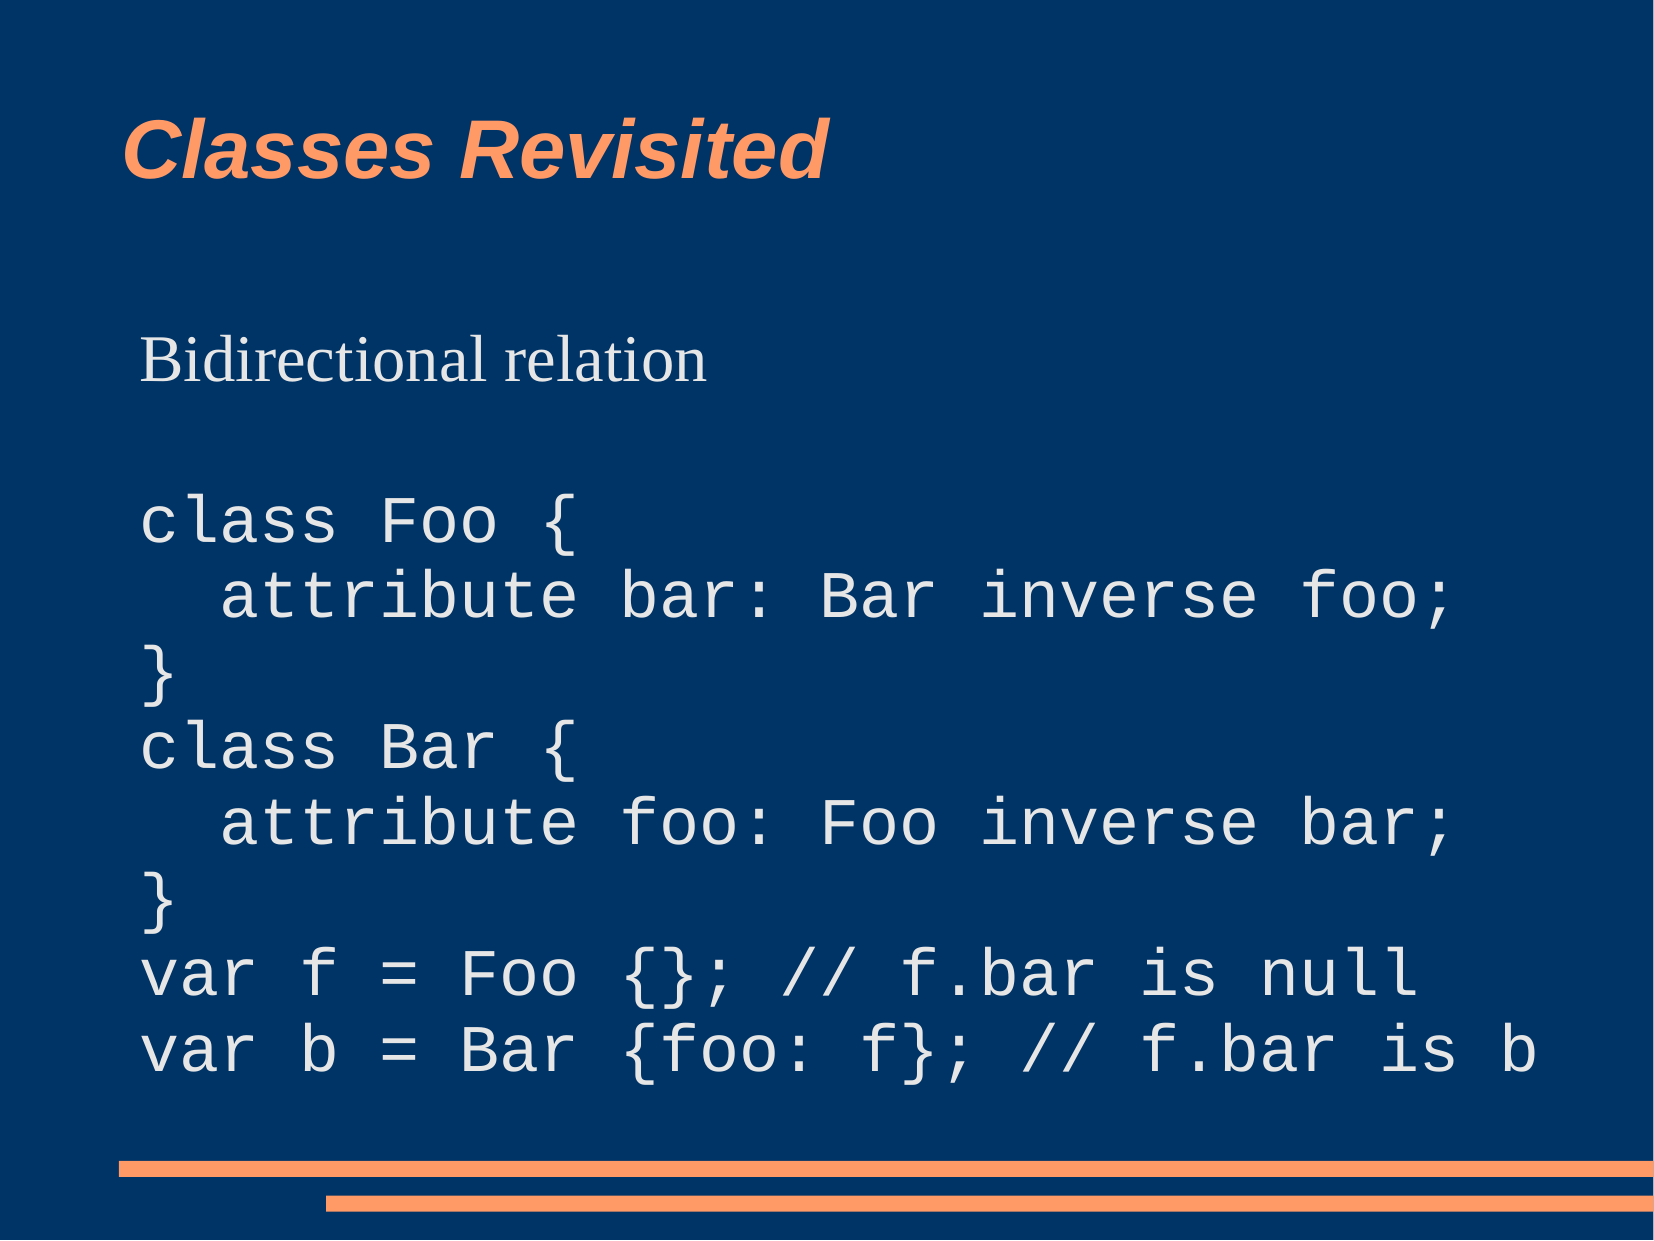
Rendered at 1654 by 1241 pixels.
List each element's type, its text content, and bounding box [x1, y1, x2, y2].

title Classes Revisited [121, 46, 1534, 254]
list Bidirectional relation class Foo { attribute bar: Bar inverse foo; } class Bar { attribute foo: Foo inverse bar; } var f = Foo {}; // f.bar is null var b = Bar {foo: f}; // f.bar is b [121, 322, 1561, 1133]
